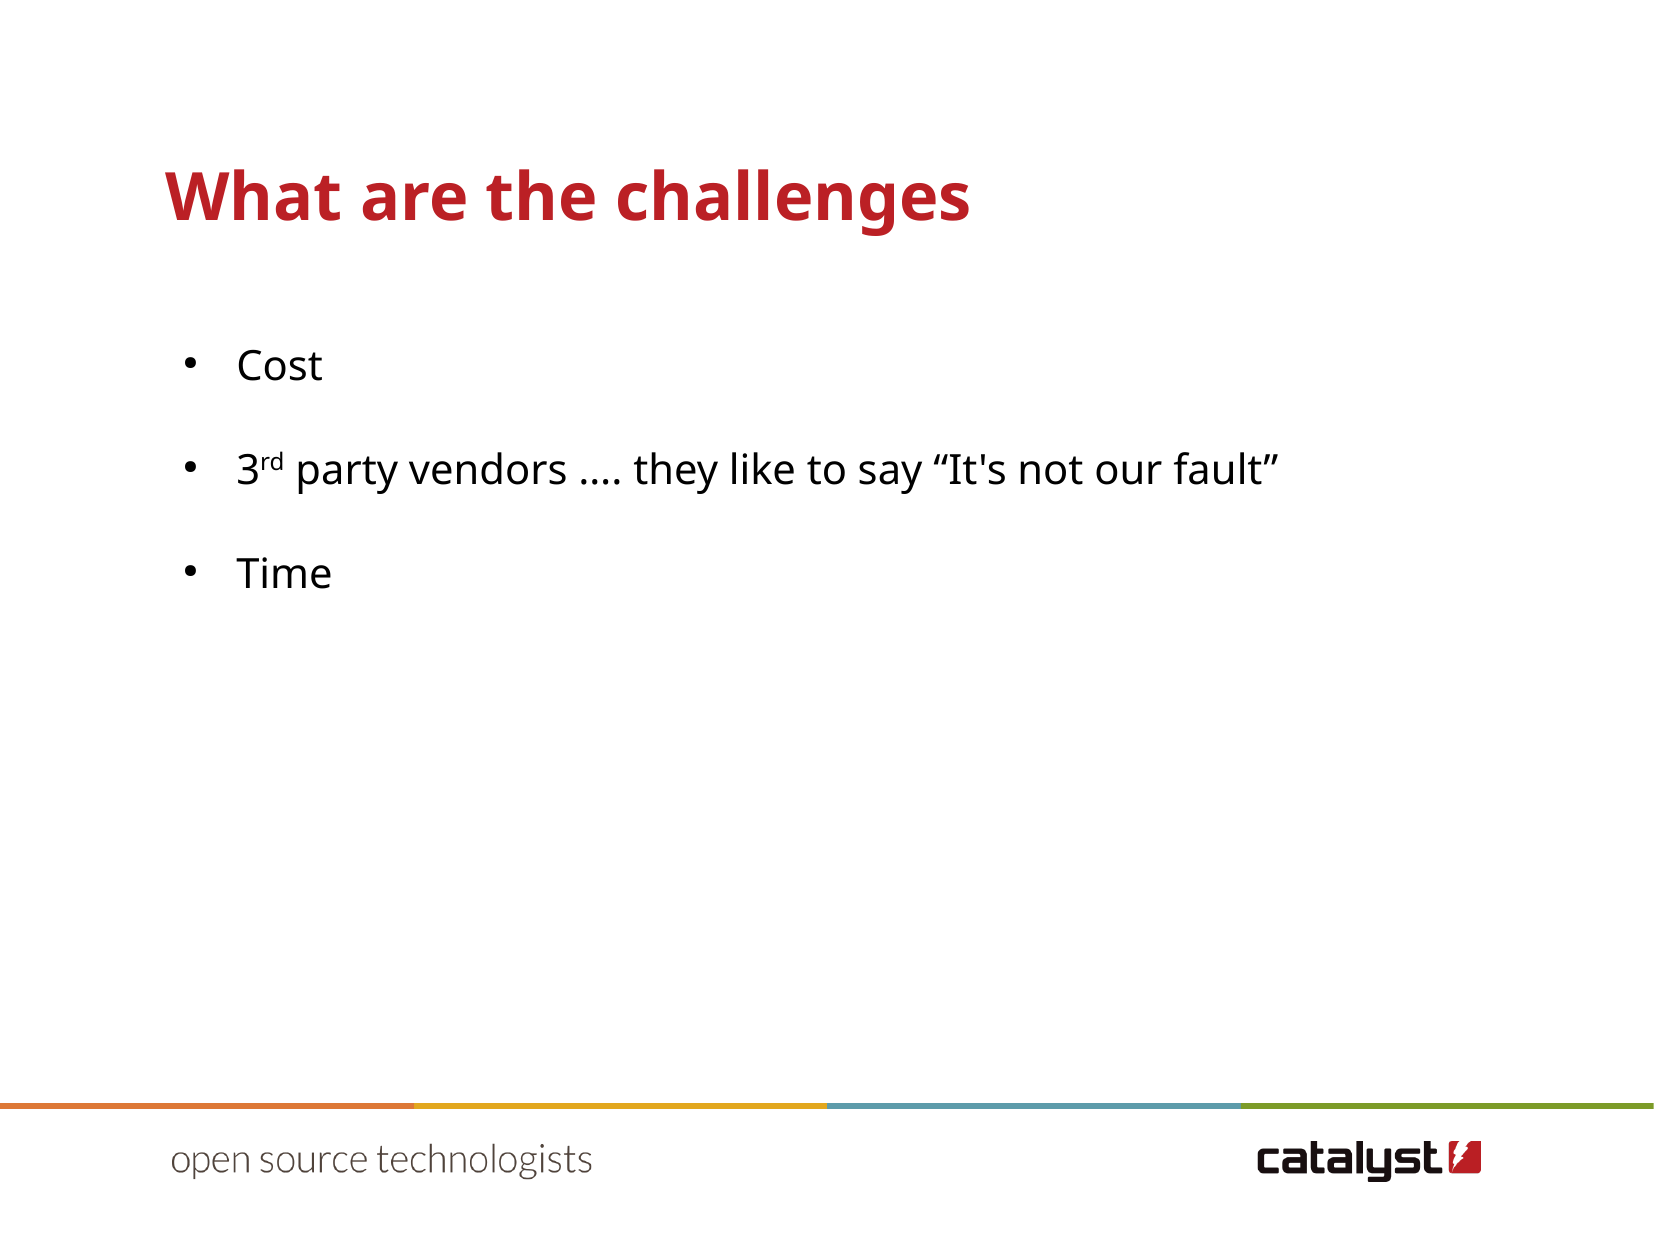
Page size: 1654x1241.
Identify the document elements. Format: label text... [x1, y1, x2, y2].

title What are the challenges [165, 90, 1489, 298]
list Cost 3rd party vendors …. they like to say “It's not our fault” Time [165, 307, 1489, 1027]
picture [0, 1103, 1654, 1182]
